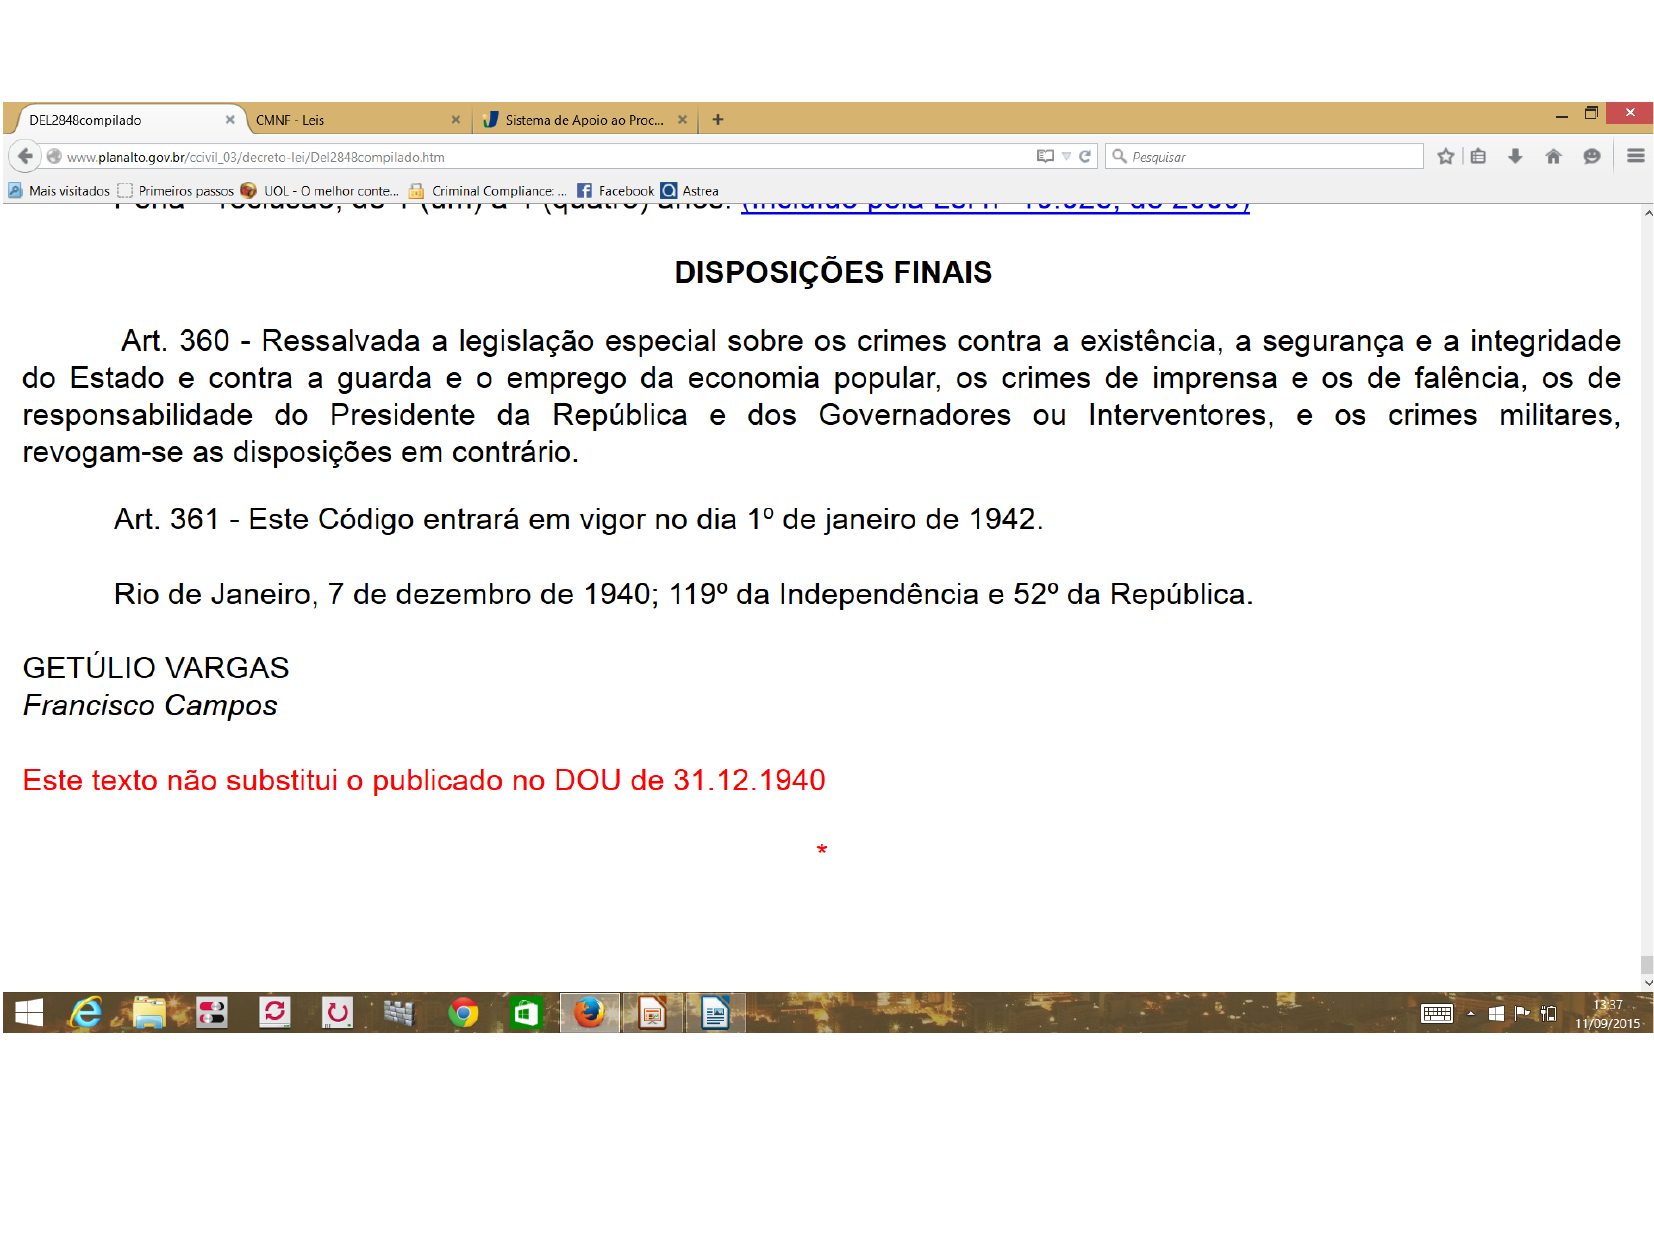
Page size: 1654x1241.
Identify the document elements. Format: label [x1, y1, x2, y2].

picture [3, 102, 1654, 1033]
